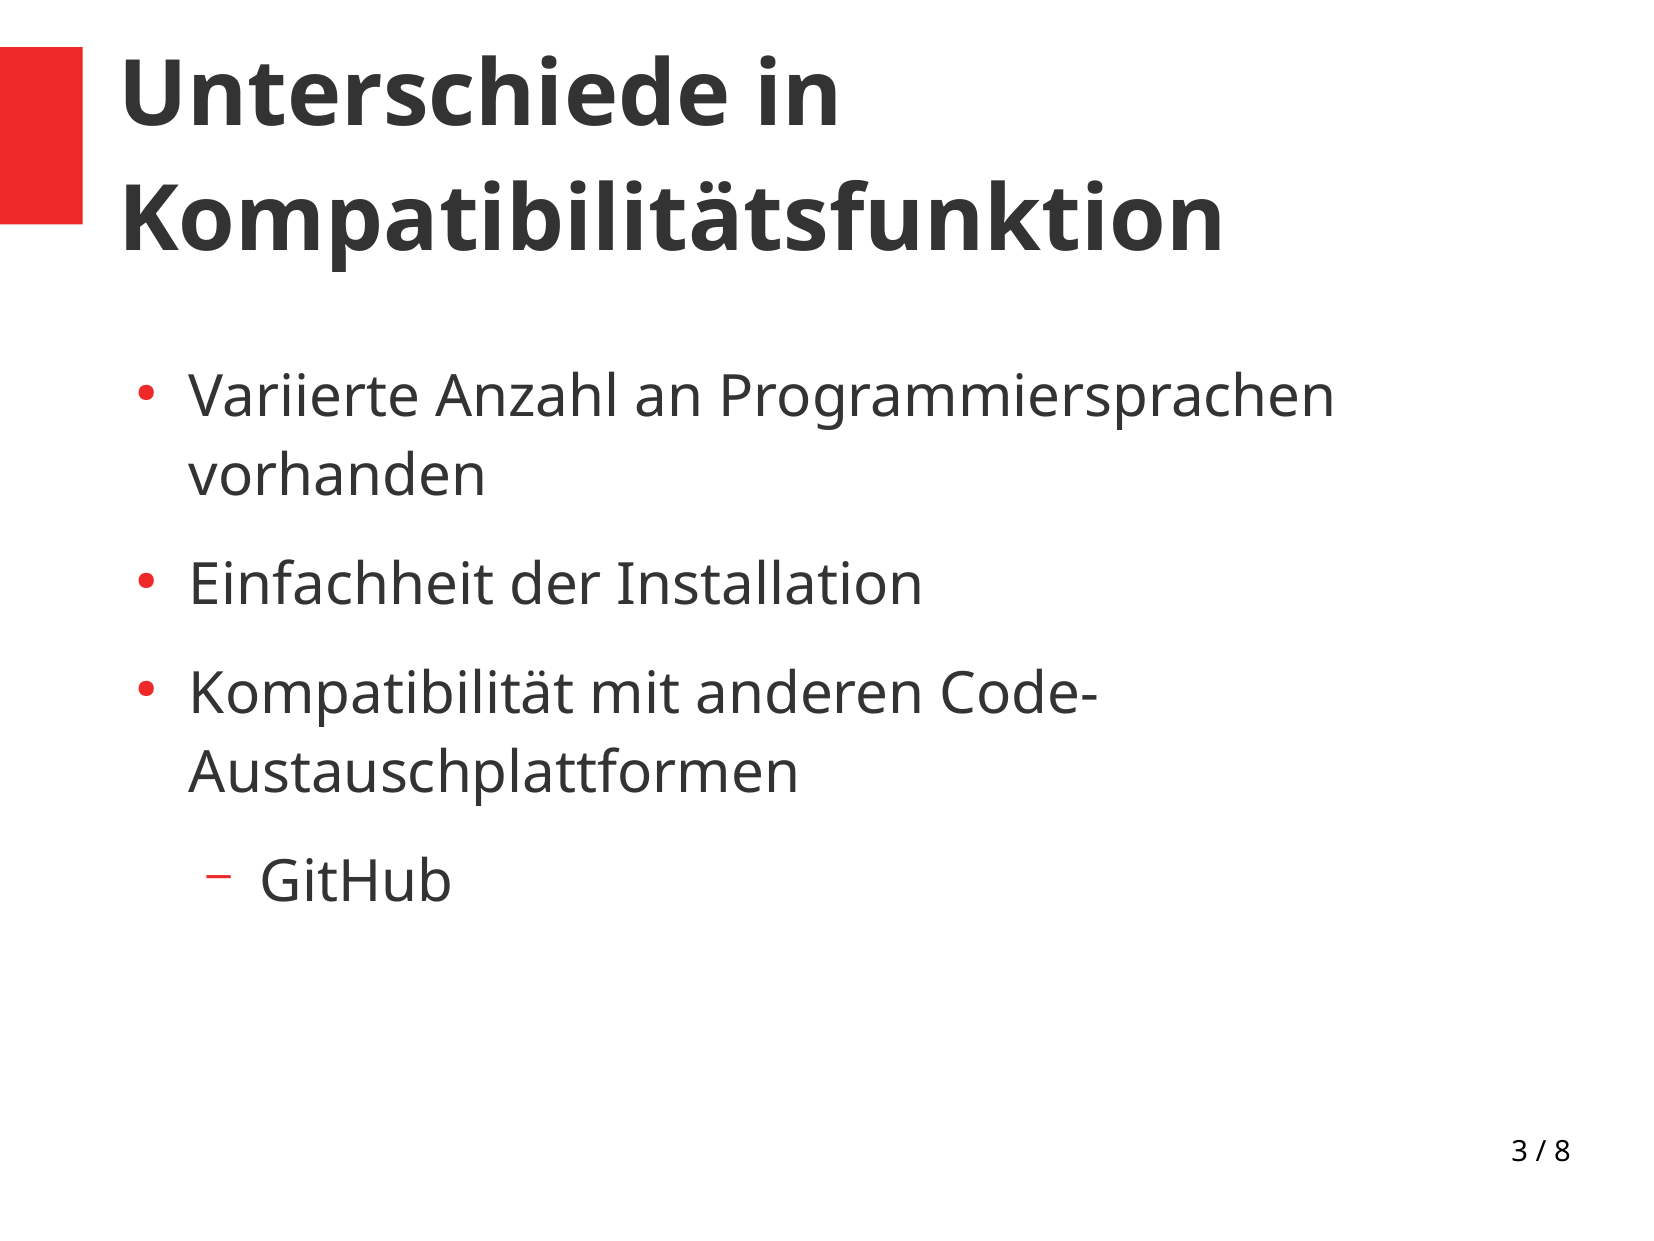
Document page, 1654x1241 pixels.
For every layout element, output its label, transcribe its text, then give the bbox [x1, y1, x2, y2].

title Unterschiede in Kompatibilitätsfunktion [118, 27, 1571, 278]
list Variierte Anzahl an Programmiersprachen vorhanden Einfachheit der Installation Kompatibilität mit anderen Code-Austauschplattformen GitHub [118, 354, 1536, 1074]
